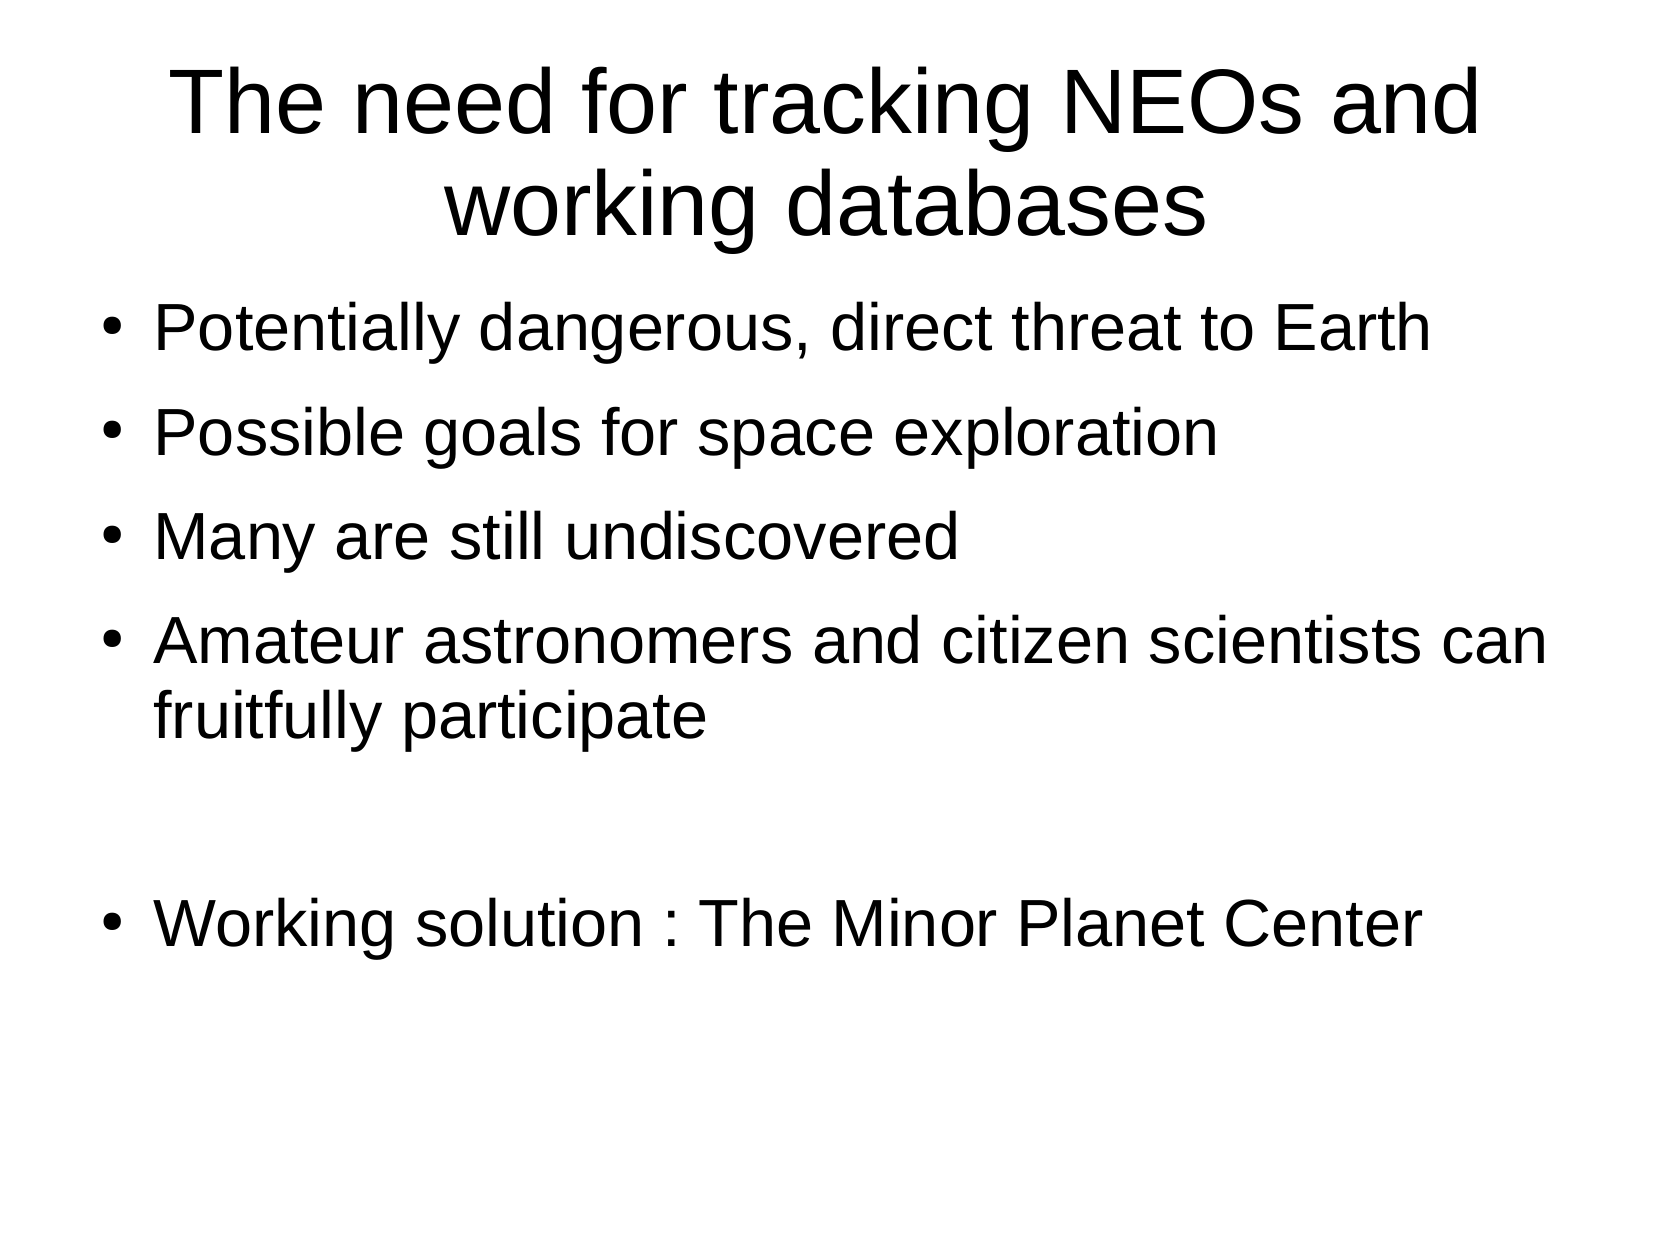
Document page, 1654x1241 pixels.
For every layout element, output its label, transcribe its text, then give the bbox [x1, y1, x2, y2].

list Potentially dangerous, direct threat to Earth Possible goals for space exploration Many are still undiscovered Amateur astronomers and citizen scientists can fruitfully participate Working solution : The Minor Planet Center [82, 290, 1571, 1109]
title The need for tracking NEOs and working databases [82, 49, 1571, 257]
